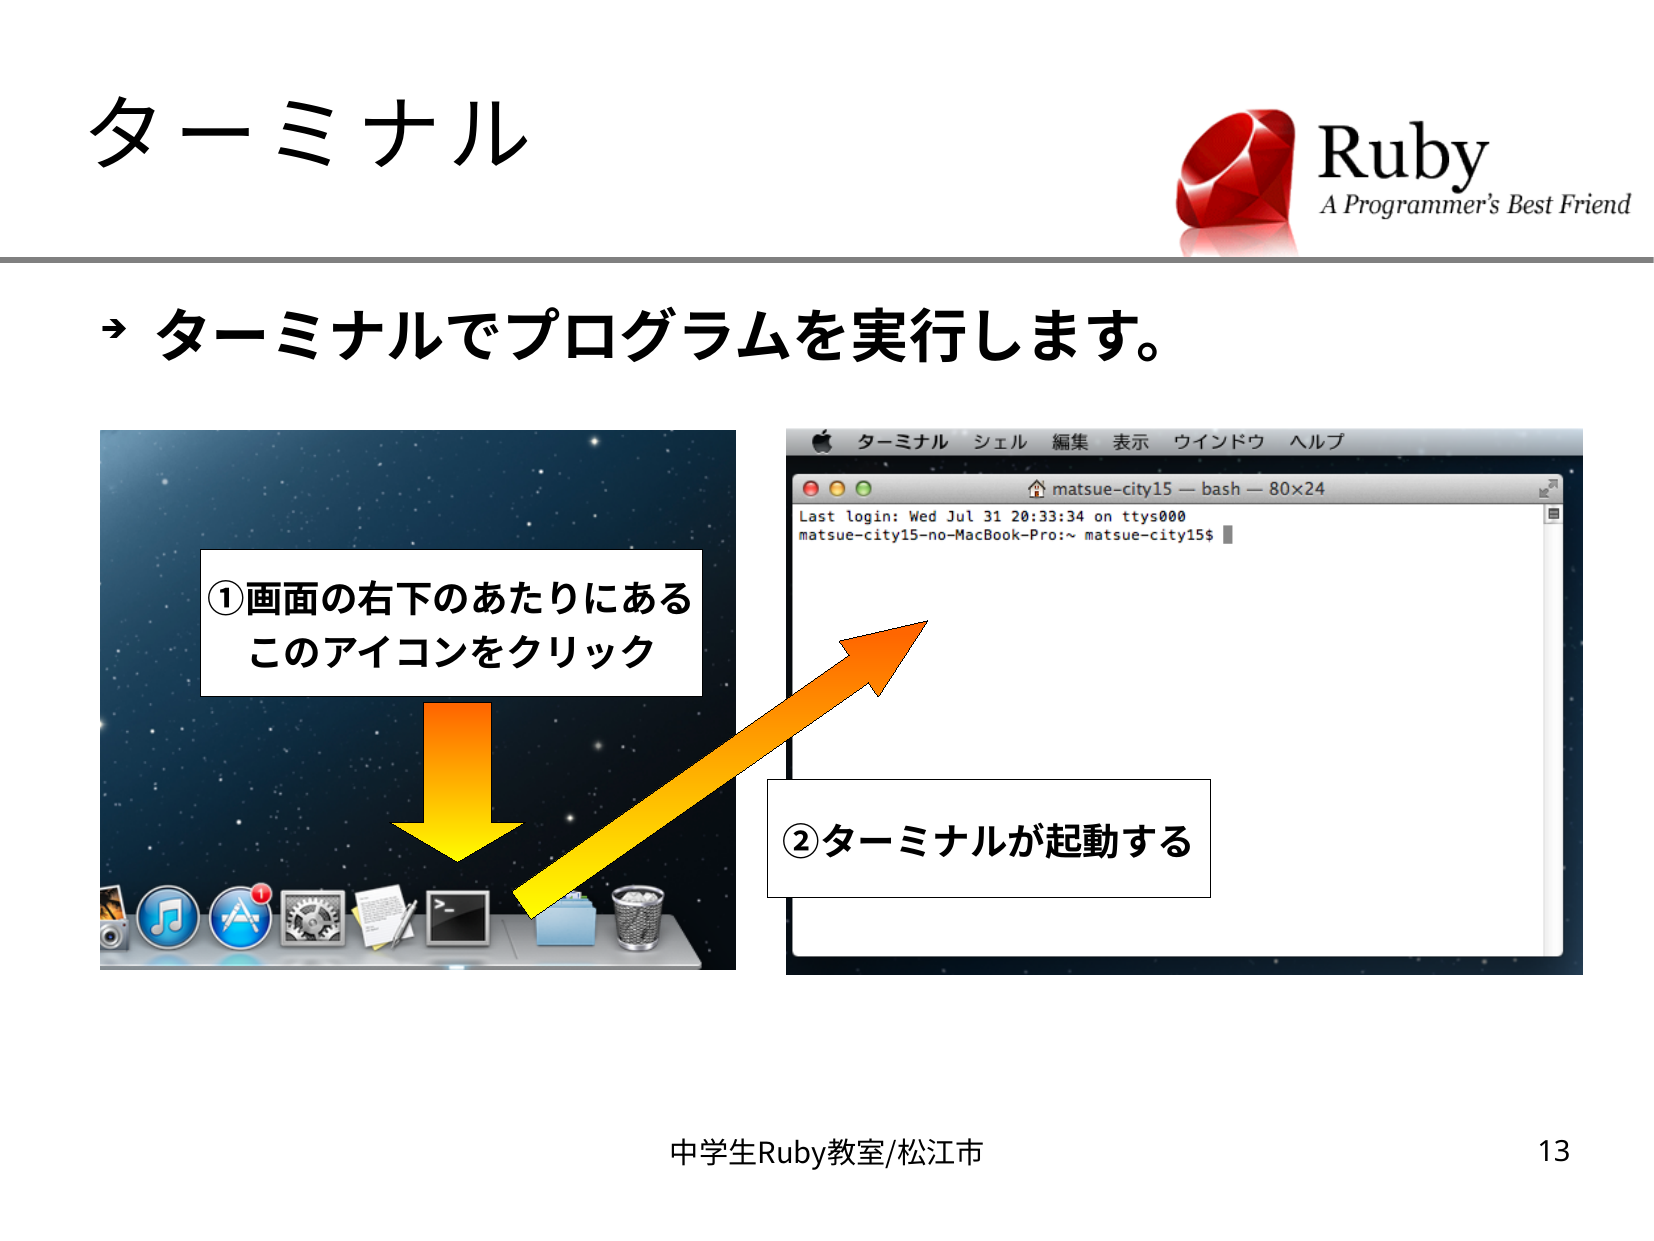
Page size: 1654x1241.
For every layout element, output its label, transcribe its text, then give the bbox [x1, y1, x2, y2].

picture [1160, 82, 1654, 257]
text_box ②ターミナルが起動する [767, 779, 1211, 898]
text_box [389, 702, 526, 863]
text_box [511, 620, 928, 920]
picture [1571, 428, 1583, 975]
picture [100, 430, 736, 970]
text_box ①画面の右下のあたりにある このアイコンをクリック [200, 549, 703, 697]
list ターミナルでプログラムを実行します。 [82, 290, 1571, 1109]
title ターミナル [82, 49, 1152, 207]
